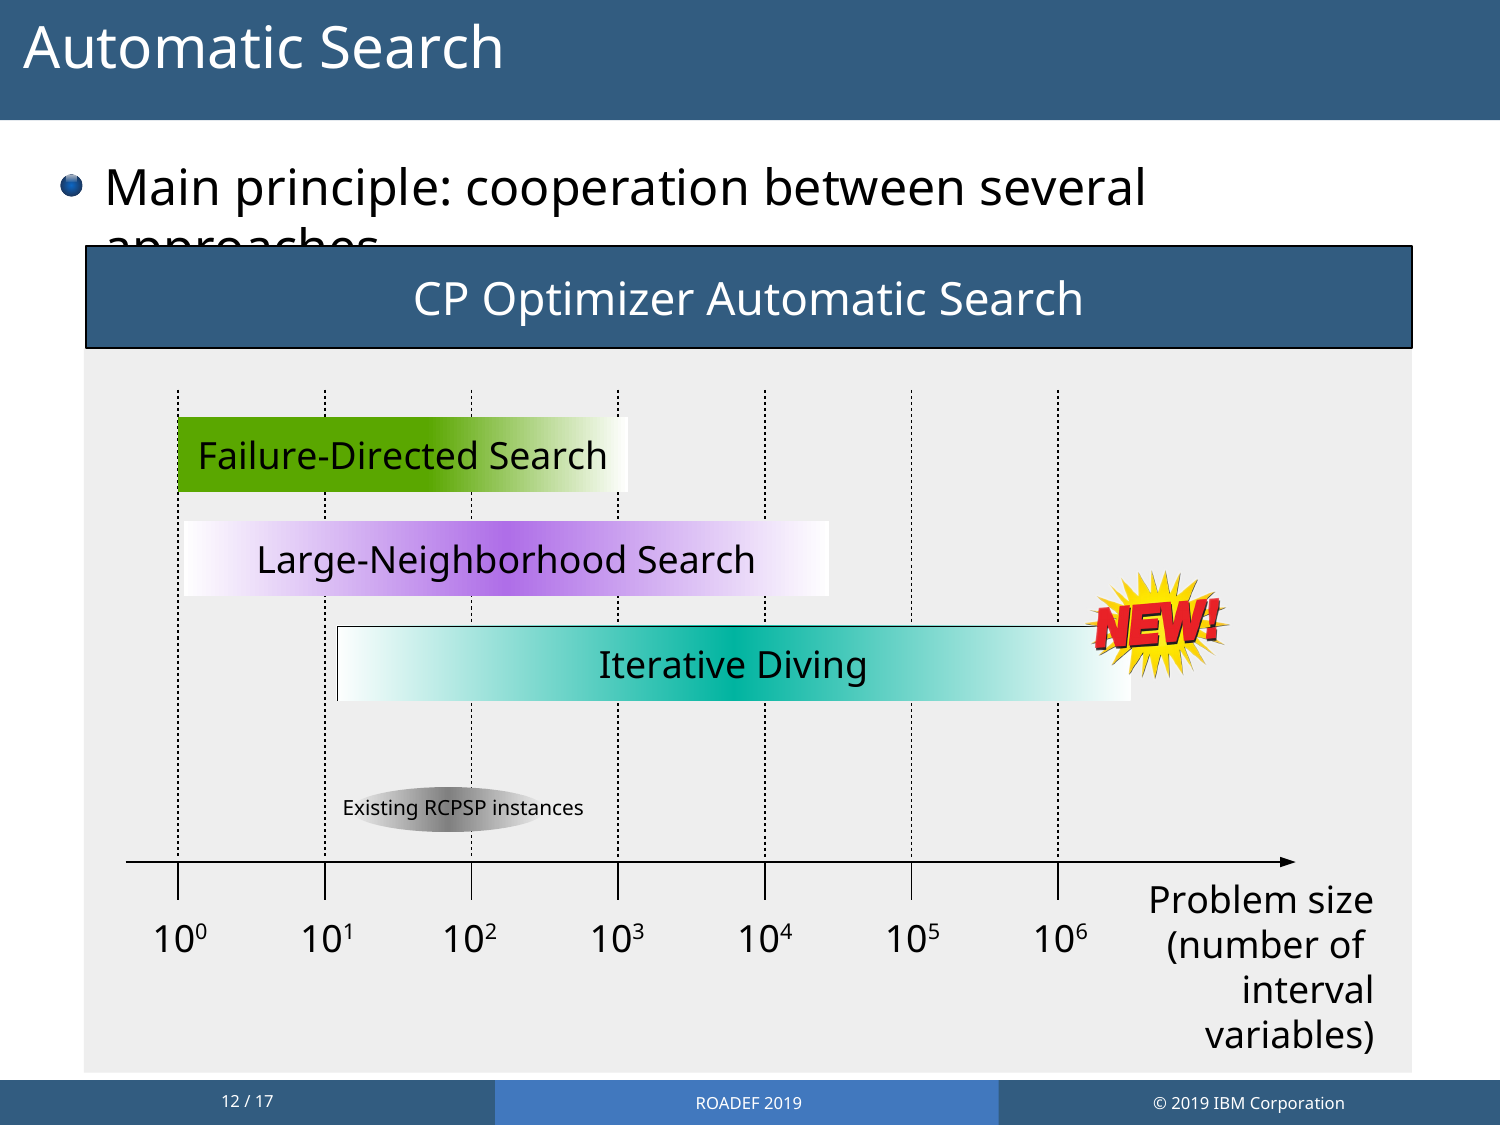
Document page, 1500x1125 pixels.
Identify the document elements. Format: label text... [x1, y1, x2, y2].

text_box 102 [427, 907, 513, 968]
text_box 101 [285, 907, 371, 968]
text_box Failure-Directed Search [178, 416, 629, 492]
text_box [83, 348, 1412, 1073]
text_box Existing RCPSP instances [327, 787, 593, 828]
text_box 104 [722, 907, 809, 968]
text_box 100 [137, 907, 224, 968]
text_box Problem size (number of interval variables) [1133, 868, 1384, 1064]
picture [1082, 566, 1233, 683]
text_box 106 [1017, 907, 1104, 968]
text_box 103 [574, 907, 661, 968]
text_box CP Optimizer Automatic Search [85, 245, 1412, 349]
title Automatic Search [0, 0, 1500, 121]
text_box Iterative Diving [336, 625, 1131, 701]
text_box 105 [870, 907, 956, 968]
text_box Large-Neighborhood Search [184, 520, 830, 596]
list Main principle: cooperation between several approaches [45, 147, 1441, 1018]
